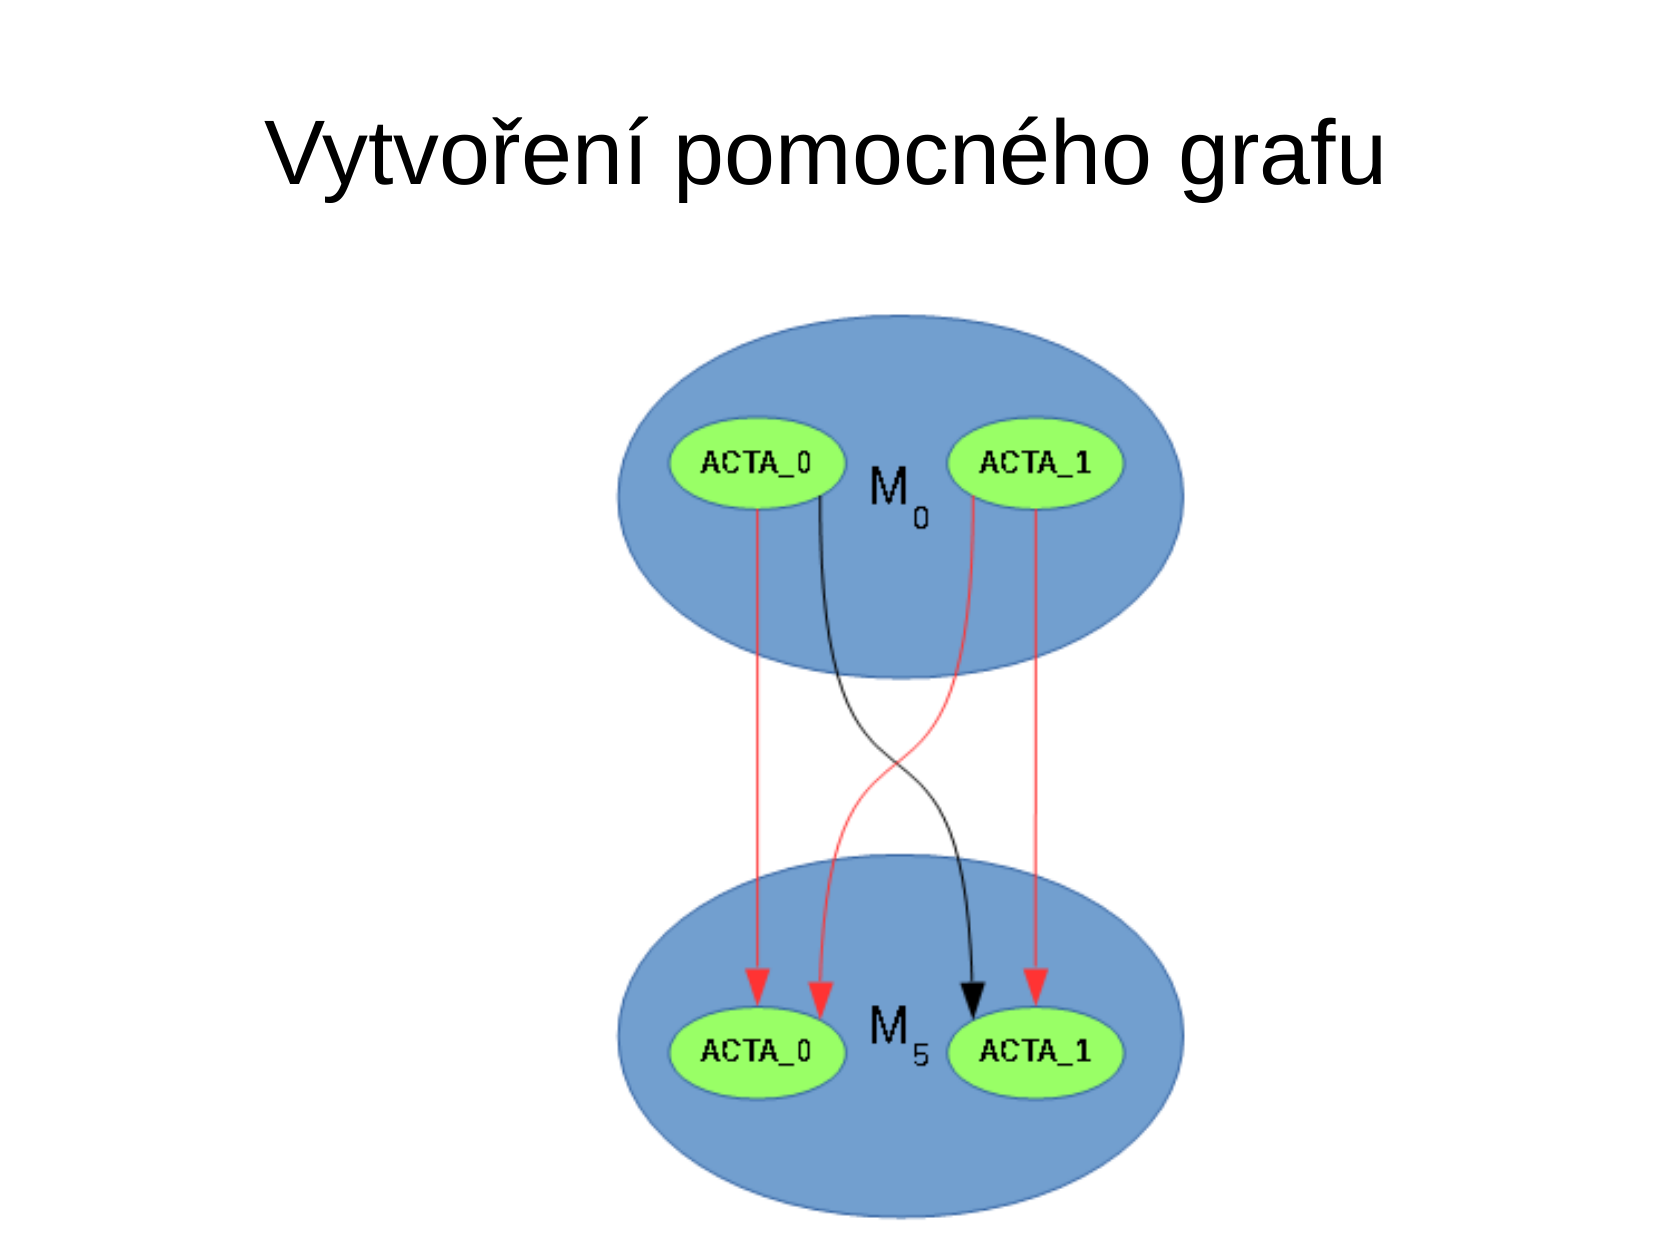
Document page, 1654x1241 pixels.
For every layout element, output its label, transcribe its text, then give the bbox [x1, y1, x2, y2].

title Vytvoření pomocného grafu [82, 49, 1571, 257]
picture [565, 224, 1205, 1241]
